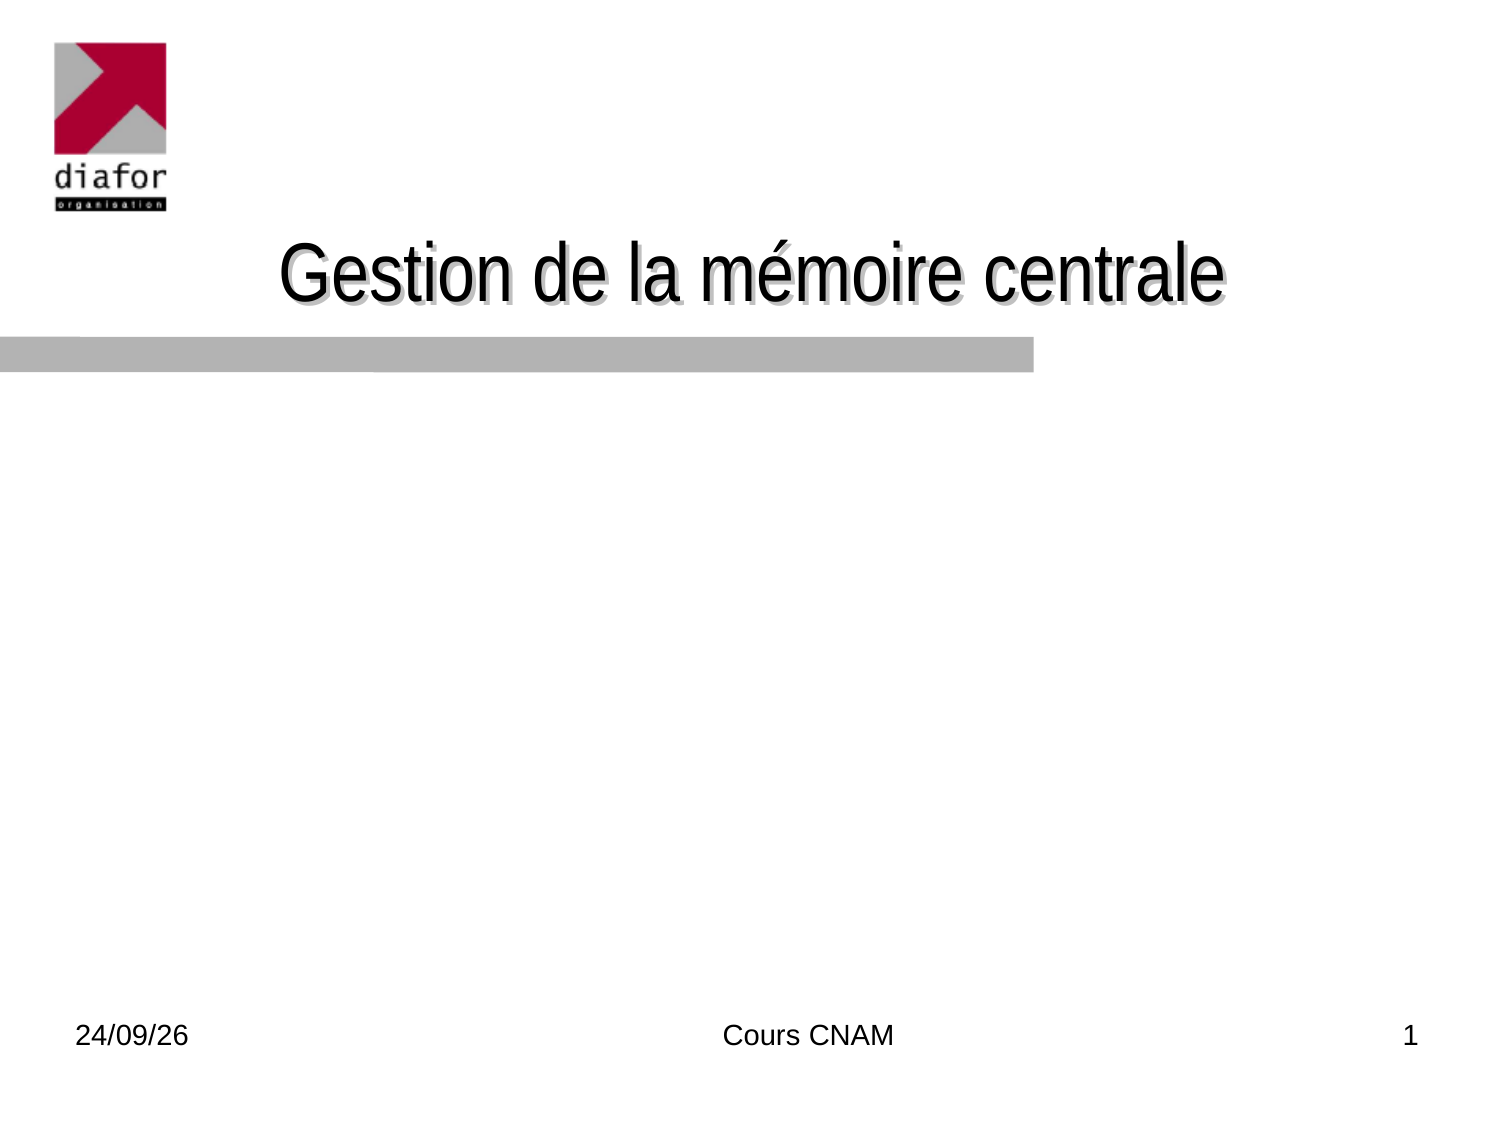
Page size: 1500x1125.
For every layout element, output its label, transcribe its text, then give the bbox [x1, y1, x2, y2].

title Gestion de la mémoire centrale [59, 217, 1447, 431]
picture [53, 42, 168, 213]
